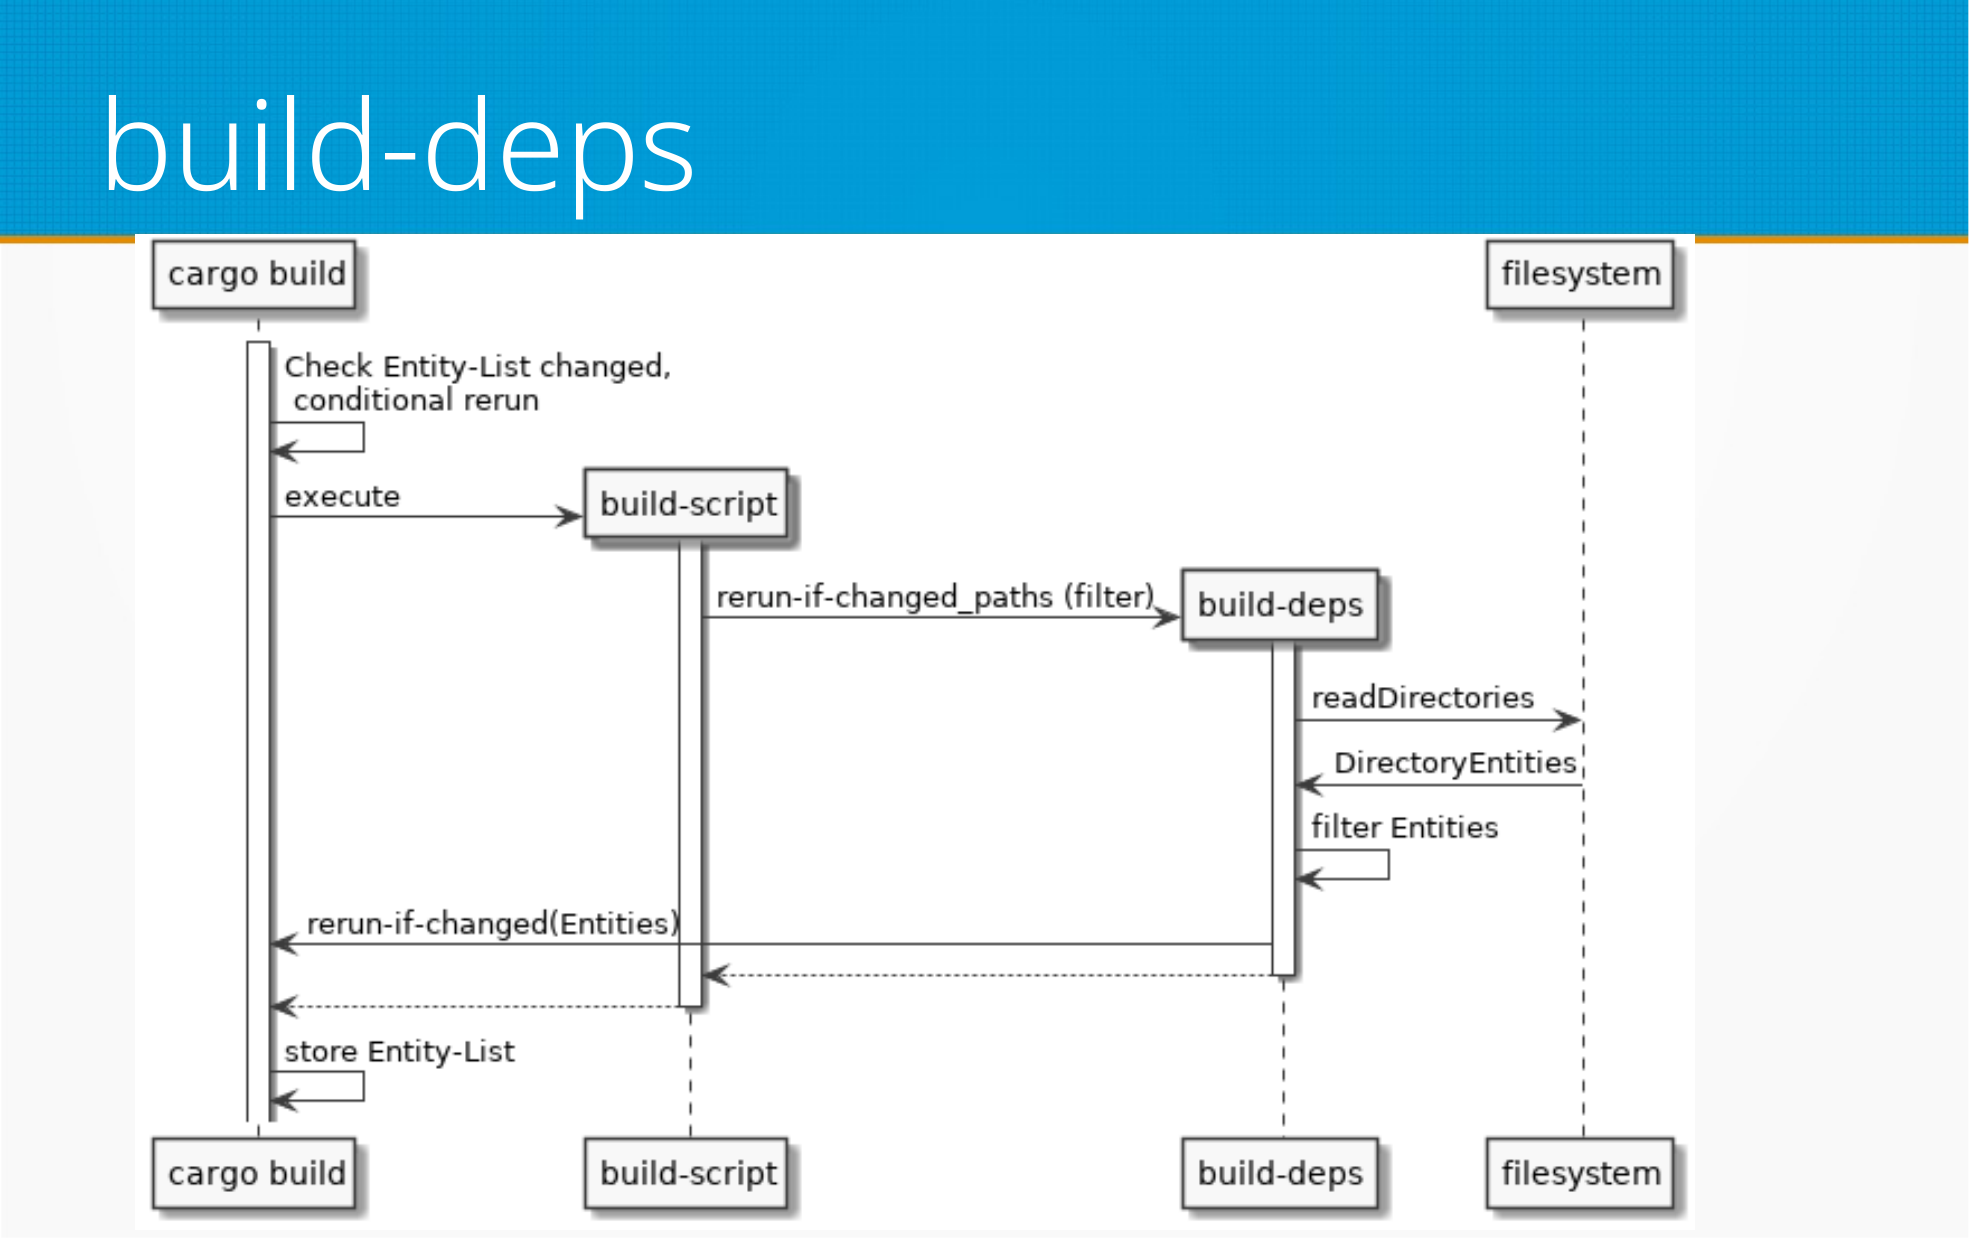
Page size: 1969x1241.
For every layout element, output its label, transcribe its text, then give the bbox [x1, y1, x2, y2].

title build-deps [98, 19, 1870, 227]
picture [0, 233, 1969, 1241]
